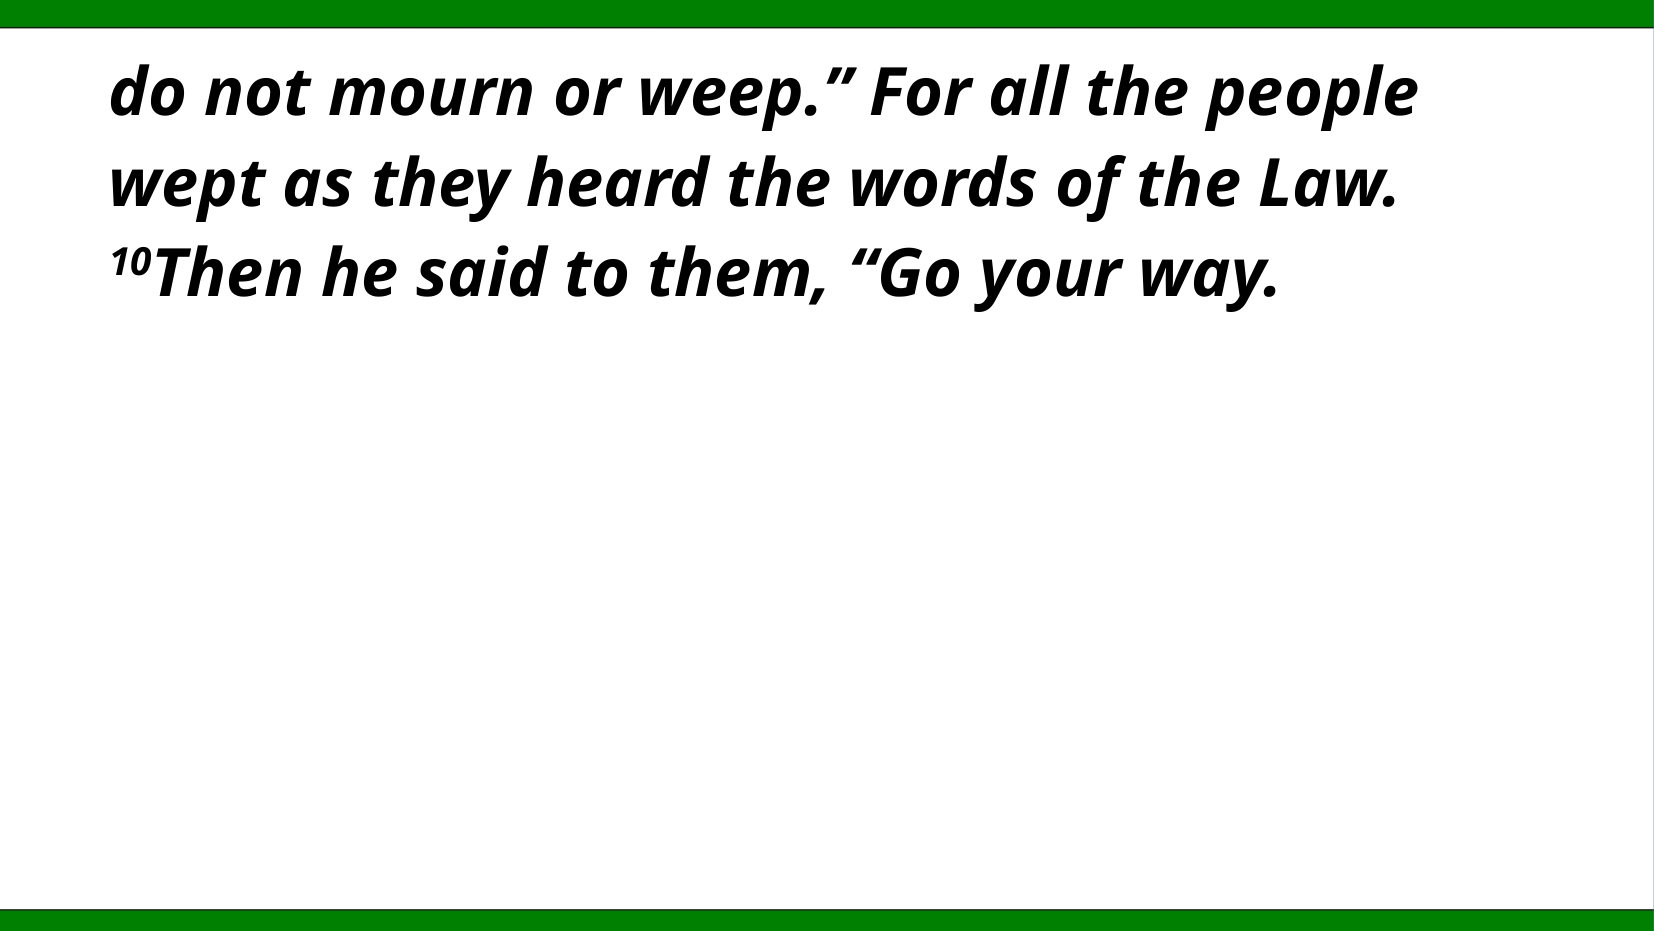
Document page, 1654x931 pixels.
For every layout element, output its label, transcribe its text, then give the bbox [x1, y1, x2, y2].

picture [0, 0, 1654, 931]
text_box do not mourn or weep.” For all the people wept as they heard the words of the Law. 10Then he said to them, “Go your way. [93, 36, 1564, 318]
